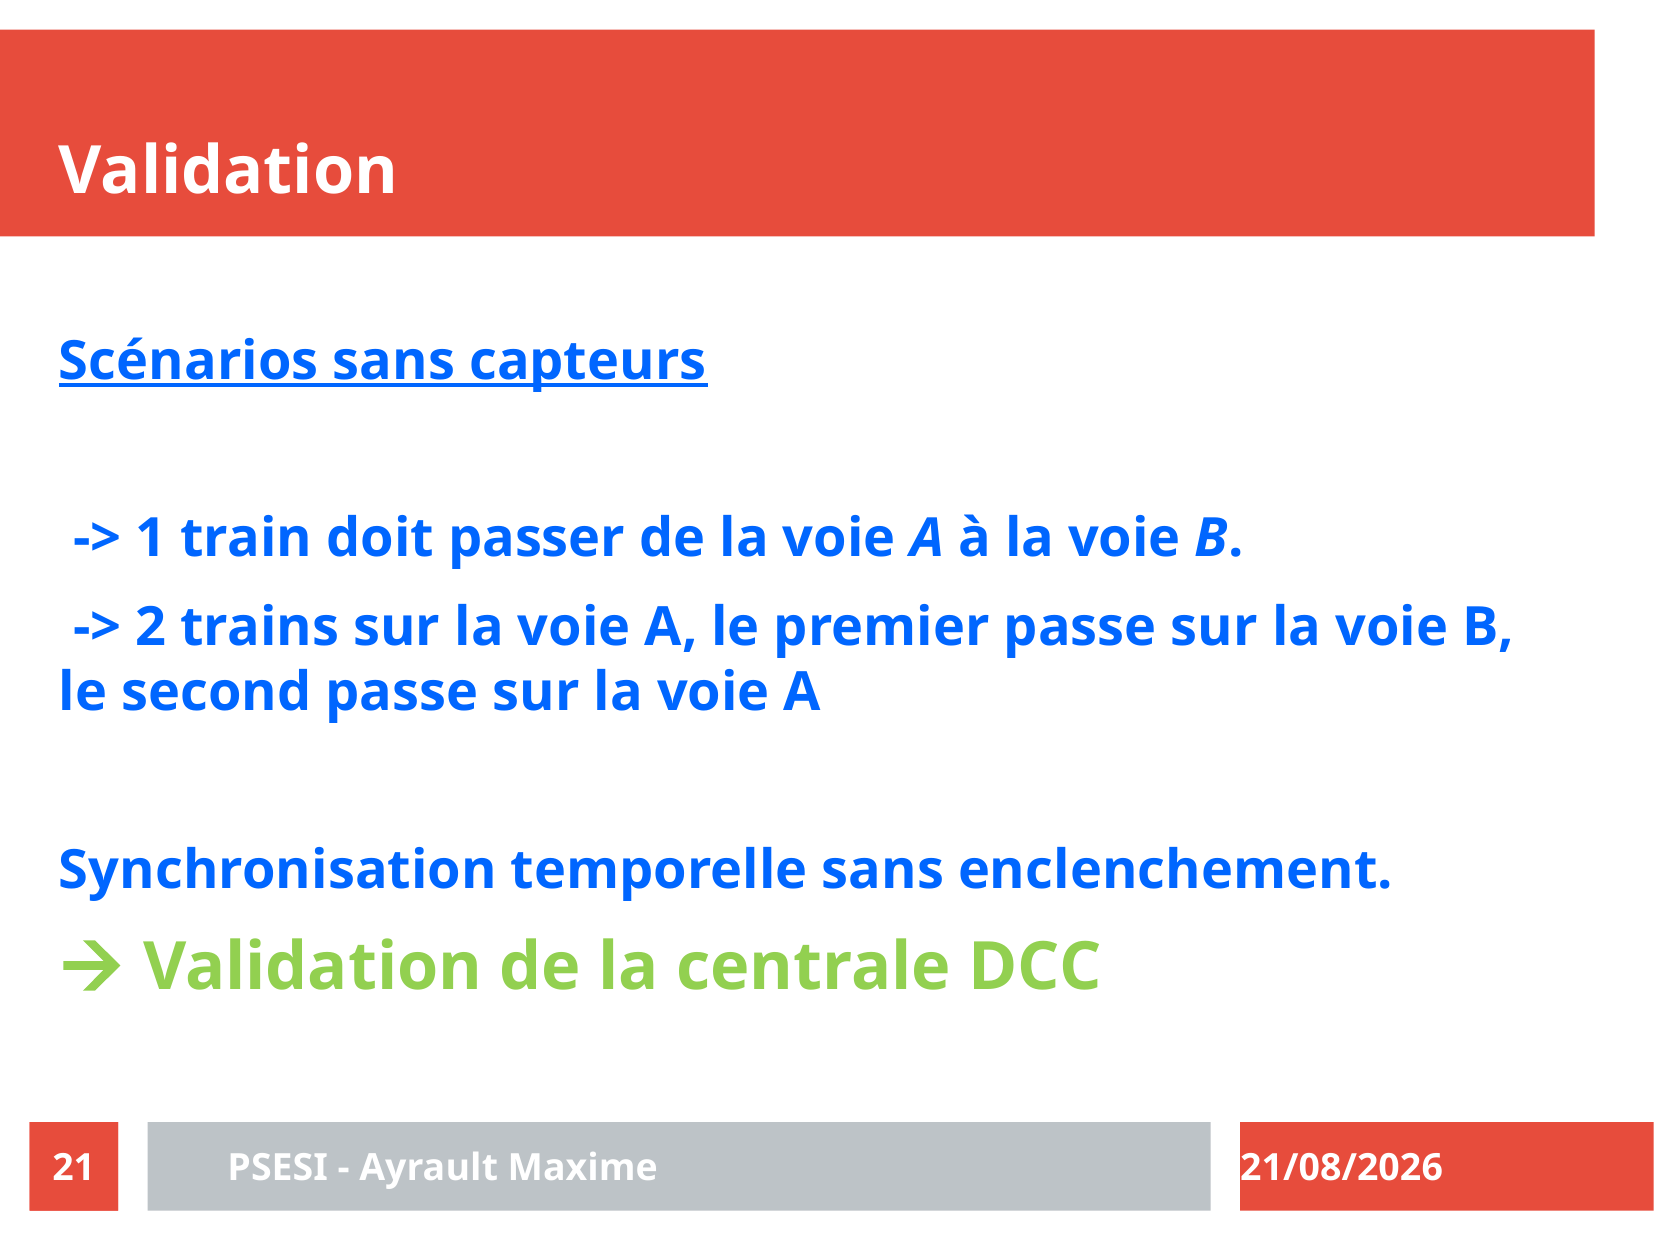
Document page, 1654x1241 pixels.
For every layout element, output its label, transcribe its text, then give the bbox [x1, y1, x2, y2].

text_box [29, 1122, 119, 1211]
text_box 2017/3/6 [1240, 1122, 1625, 1211]
title Validation [59, 59, 1595, 207]
text_box PSESI - Ayrault Maxime [177, 1122, 709, 1211]
list Scénarios sans capteurs -> 1 train doit passer de la voie A à la voie B. -> 2 trains sur la voie A, le premier passe sur la voie B, le second passe sur la voie A Synchronisation temporelle sans enclenchement.  Validation de la centrale DCC [59, 324, 1565, 1093]
